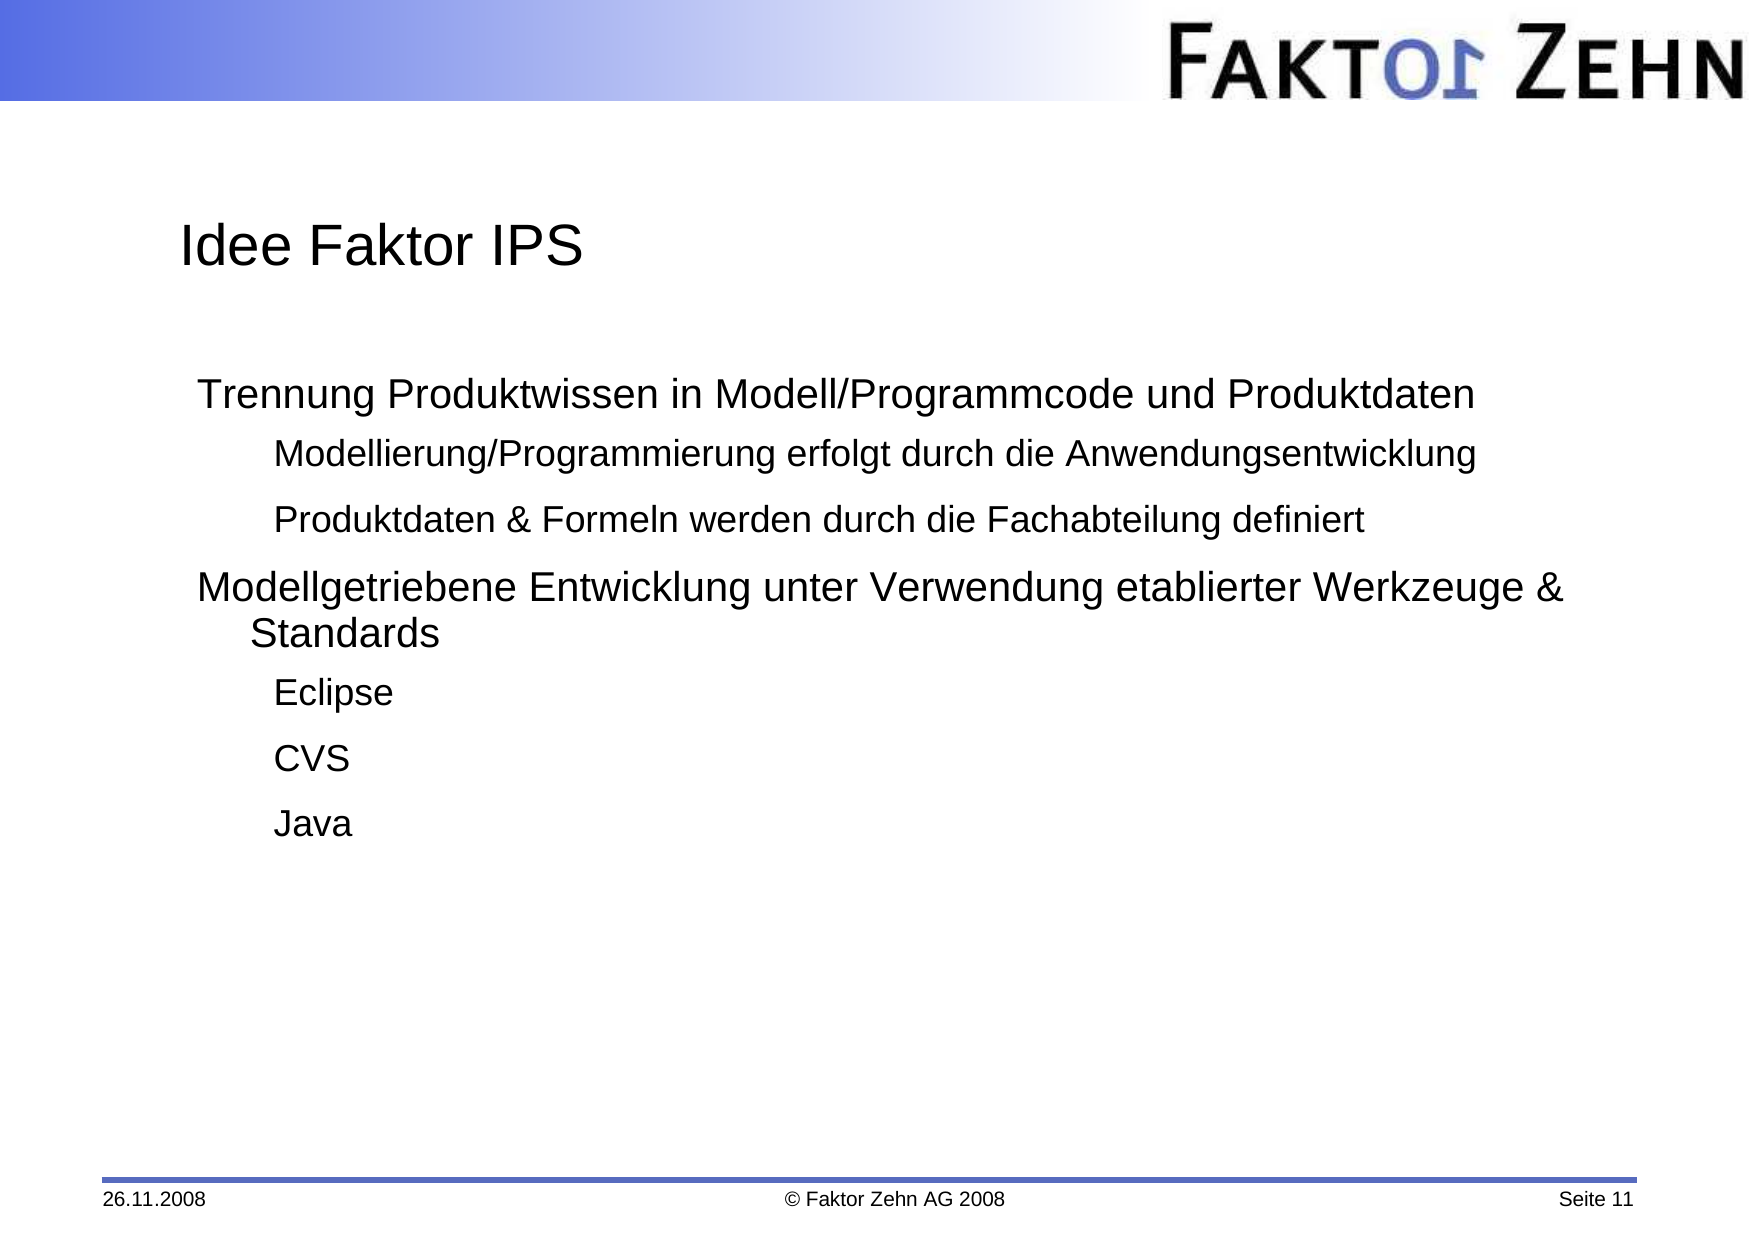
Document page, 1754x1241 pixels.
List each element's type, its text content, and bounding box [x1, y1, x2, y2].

picture [1162, 7, 1752, 100]
list Trennung Produktwissen in Modell/Programmcode und Produktdaten Modellierung/Programmierung erfolgt durch die Anwendungsentwicklung Produktdaten & Formeln werden durch die Fachabteilung definiert Modellgetriebene Entwicklung unter Verwendung etablierter Werkzeuge & Standards Eclipse CVS Java [179, 371, 1576, 1078]
title Idee Faktor IPS [179, 142, 1576, 349]
